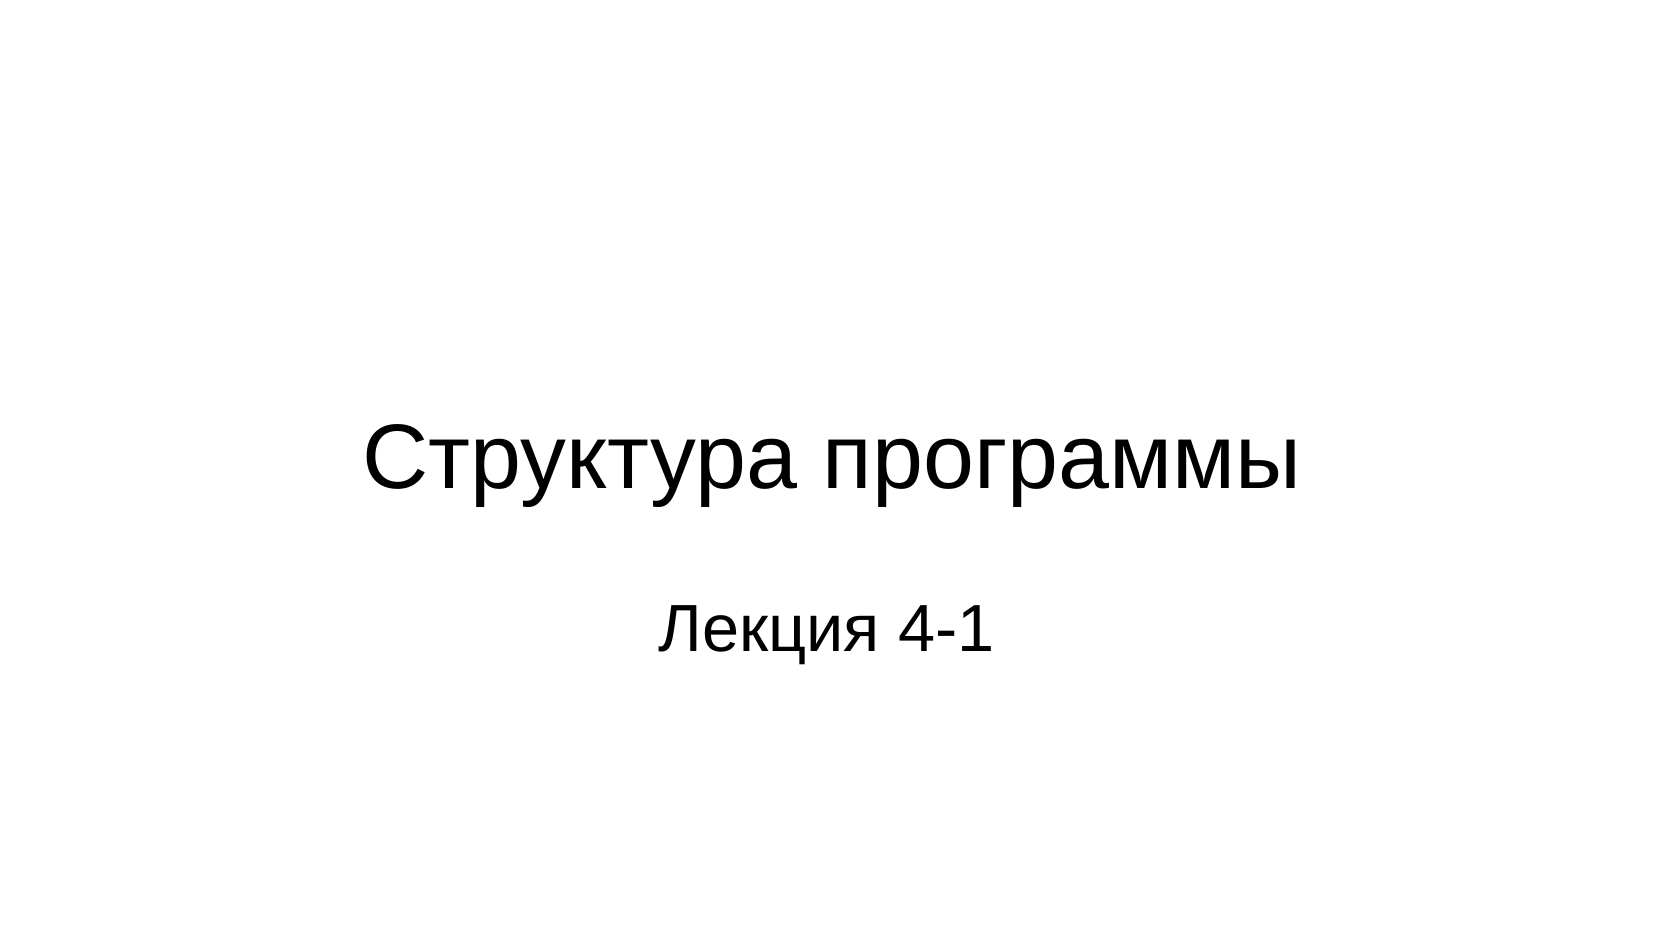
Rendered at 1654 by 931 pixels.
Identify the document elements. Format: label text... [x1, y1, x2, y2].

list Лекция 4-1 [82, 590, 1571, 827]
title Структура программы [88, 354, 1577, 560]
